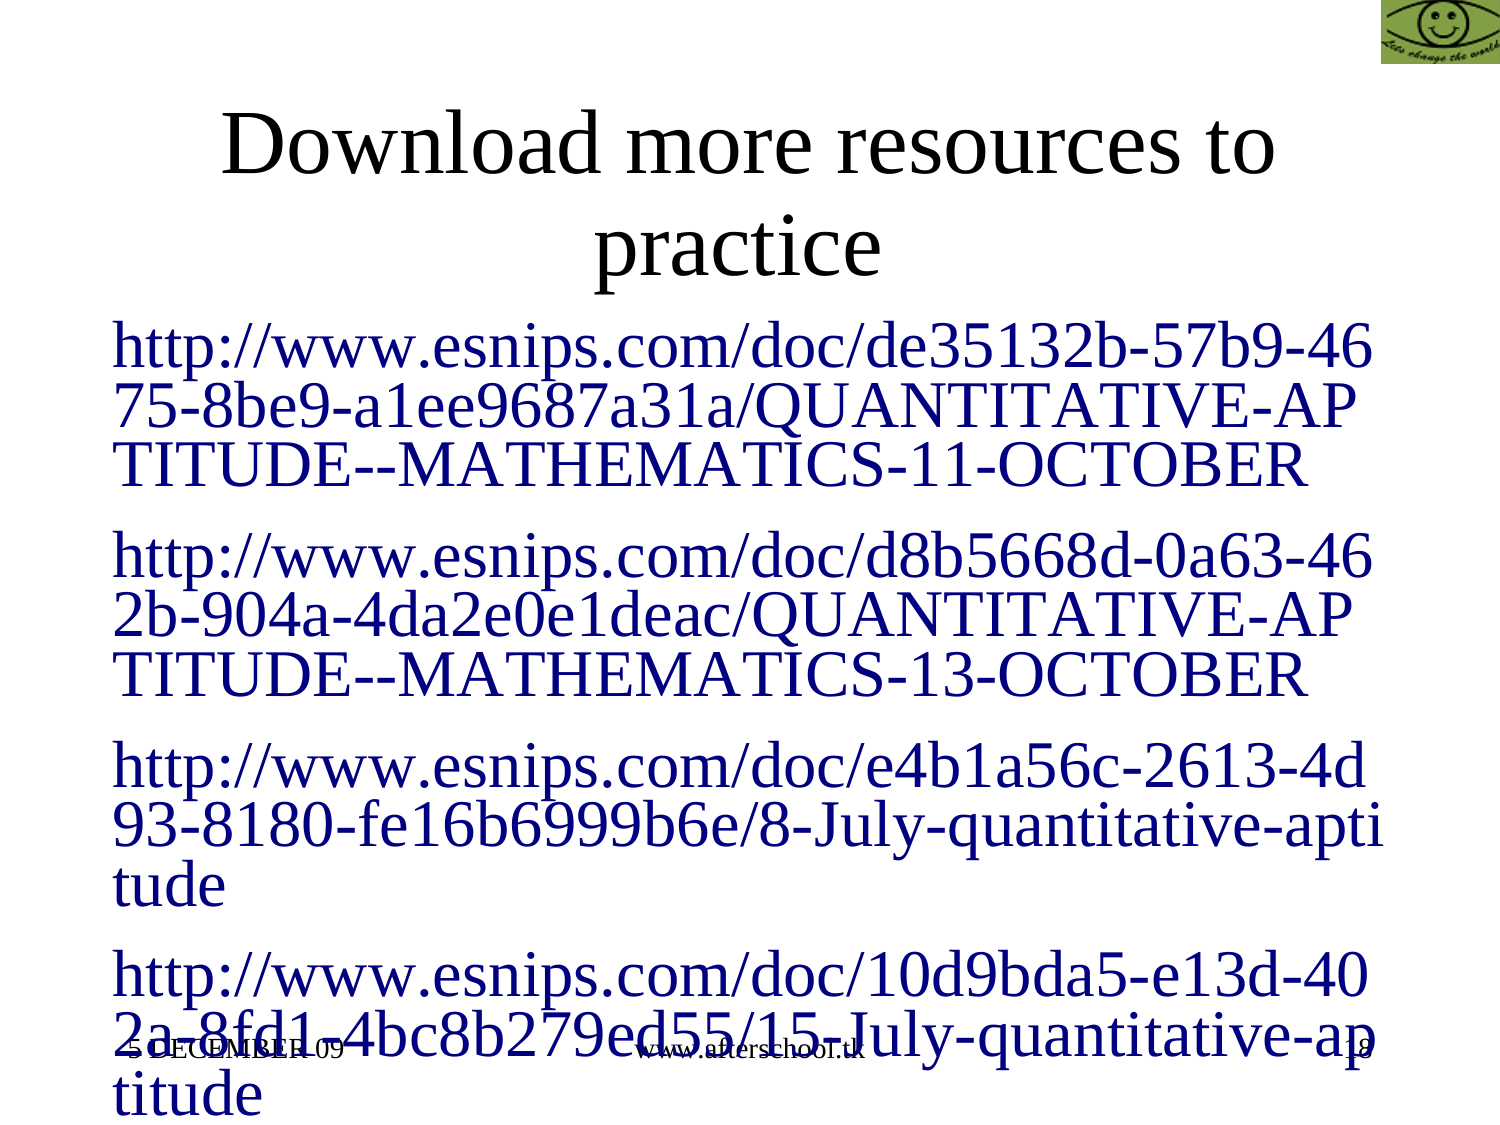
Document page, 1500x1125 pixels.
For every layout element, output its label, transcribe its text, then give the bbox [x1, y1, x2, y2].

subtitle http://www.esnips.com/doc/de35132b-57b9-4675-8be9-a1ee9687a31a/QUANTITATIVE-APTITUDE--MATHEMATICS-11-OCTOBER http://www.esnips.com/doc/d8b5668d-0a63-462b-904a-4da2e0e1deac/QUANTITATIVE-APTITUDE--MATHEMATICS-13-OCTOBER http://www.esnips.com/doc/e4b1a56c-2613-4d93-8180-fe16b6999b6e/8-July-quantitative-aptitude http://www.esnips.com/doc/10d9bda5-e13d-402a-8fd1-4bc8b279ed55/15-July-quantitative-aptitude http://www.esnips.com/web/onlineGMAT http://www.esnips.com/web/onlinecat http://www.esnips.com/web/1234cat [112, 307, 1388, 1018]
picture [1381, 0, 1500, 64]
title Download more resources to practice [112, 92, 1388, 296]
